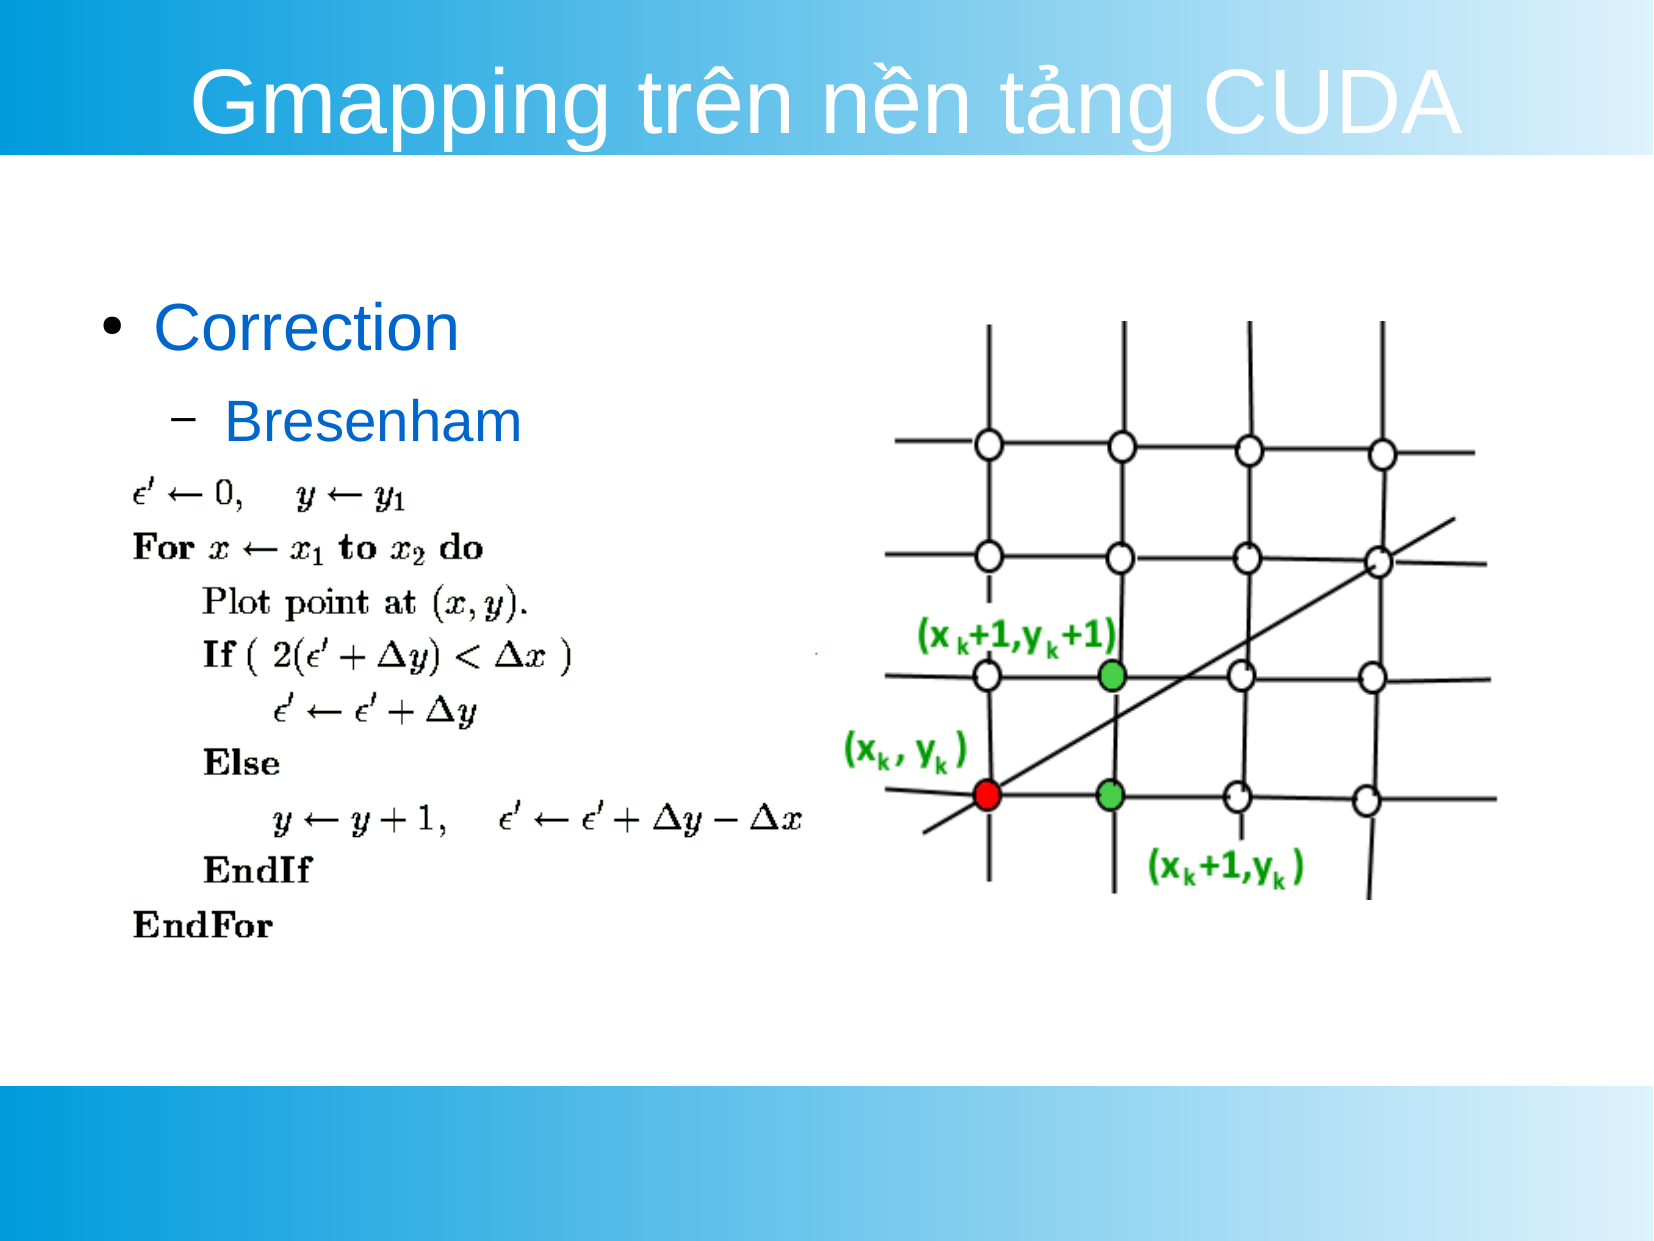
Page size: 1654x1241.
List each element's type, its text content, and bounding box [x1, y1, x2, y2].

list Correction Bresenham [82, 290, 1571, 1010]
picture [104, 321, 1571, 958]
title Gmapping trên nền tảng CUDA [20, 0, 1633, 205]
